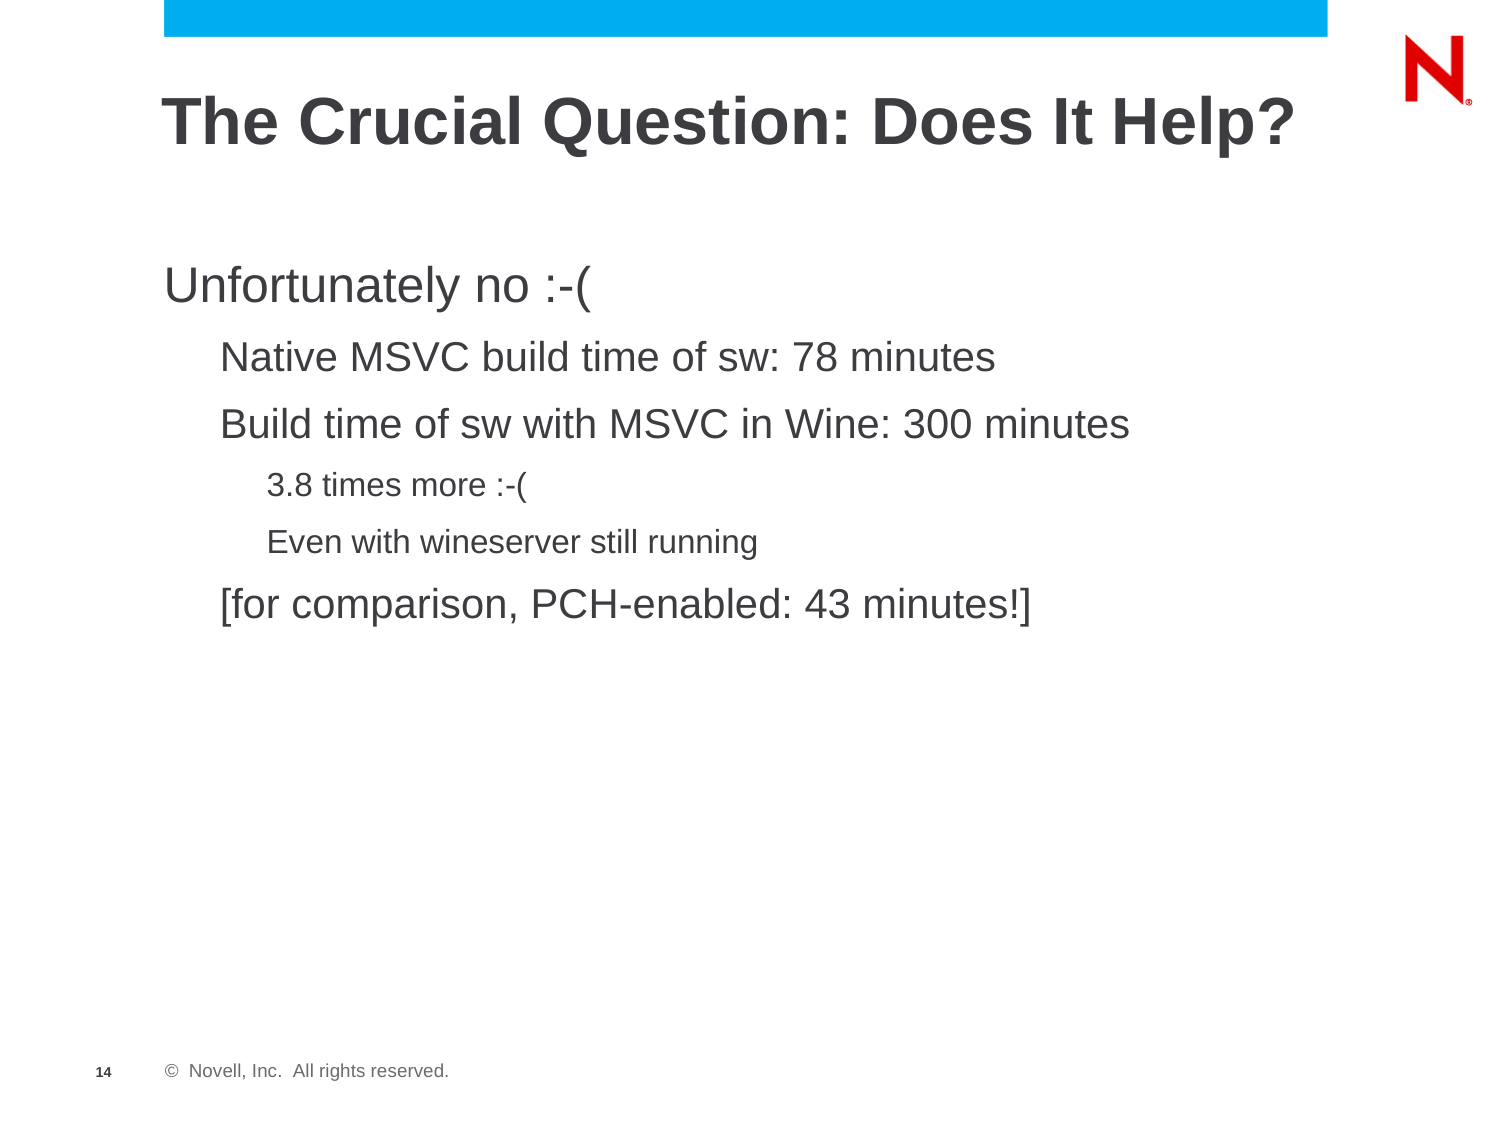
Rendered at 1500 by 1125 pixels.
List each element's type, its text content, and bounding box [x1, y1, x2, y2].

title The Crucial Question: Does It Help? [161, 41, 1383, 205]
list Unfortunately no :-( Native MSVC build time of sw: 78 minutes Build time of sw with MSVC in Wine: 300 minutes 3.8 times more :-( Even with wineserver still running [for comparison, PCH-enabled: 43 minutes!] [163, 254, 1404, 986]
picture [1403, 32, 1473, 107]
